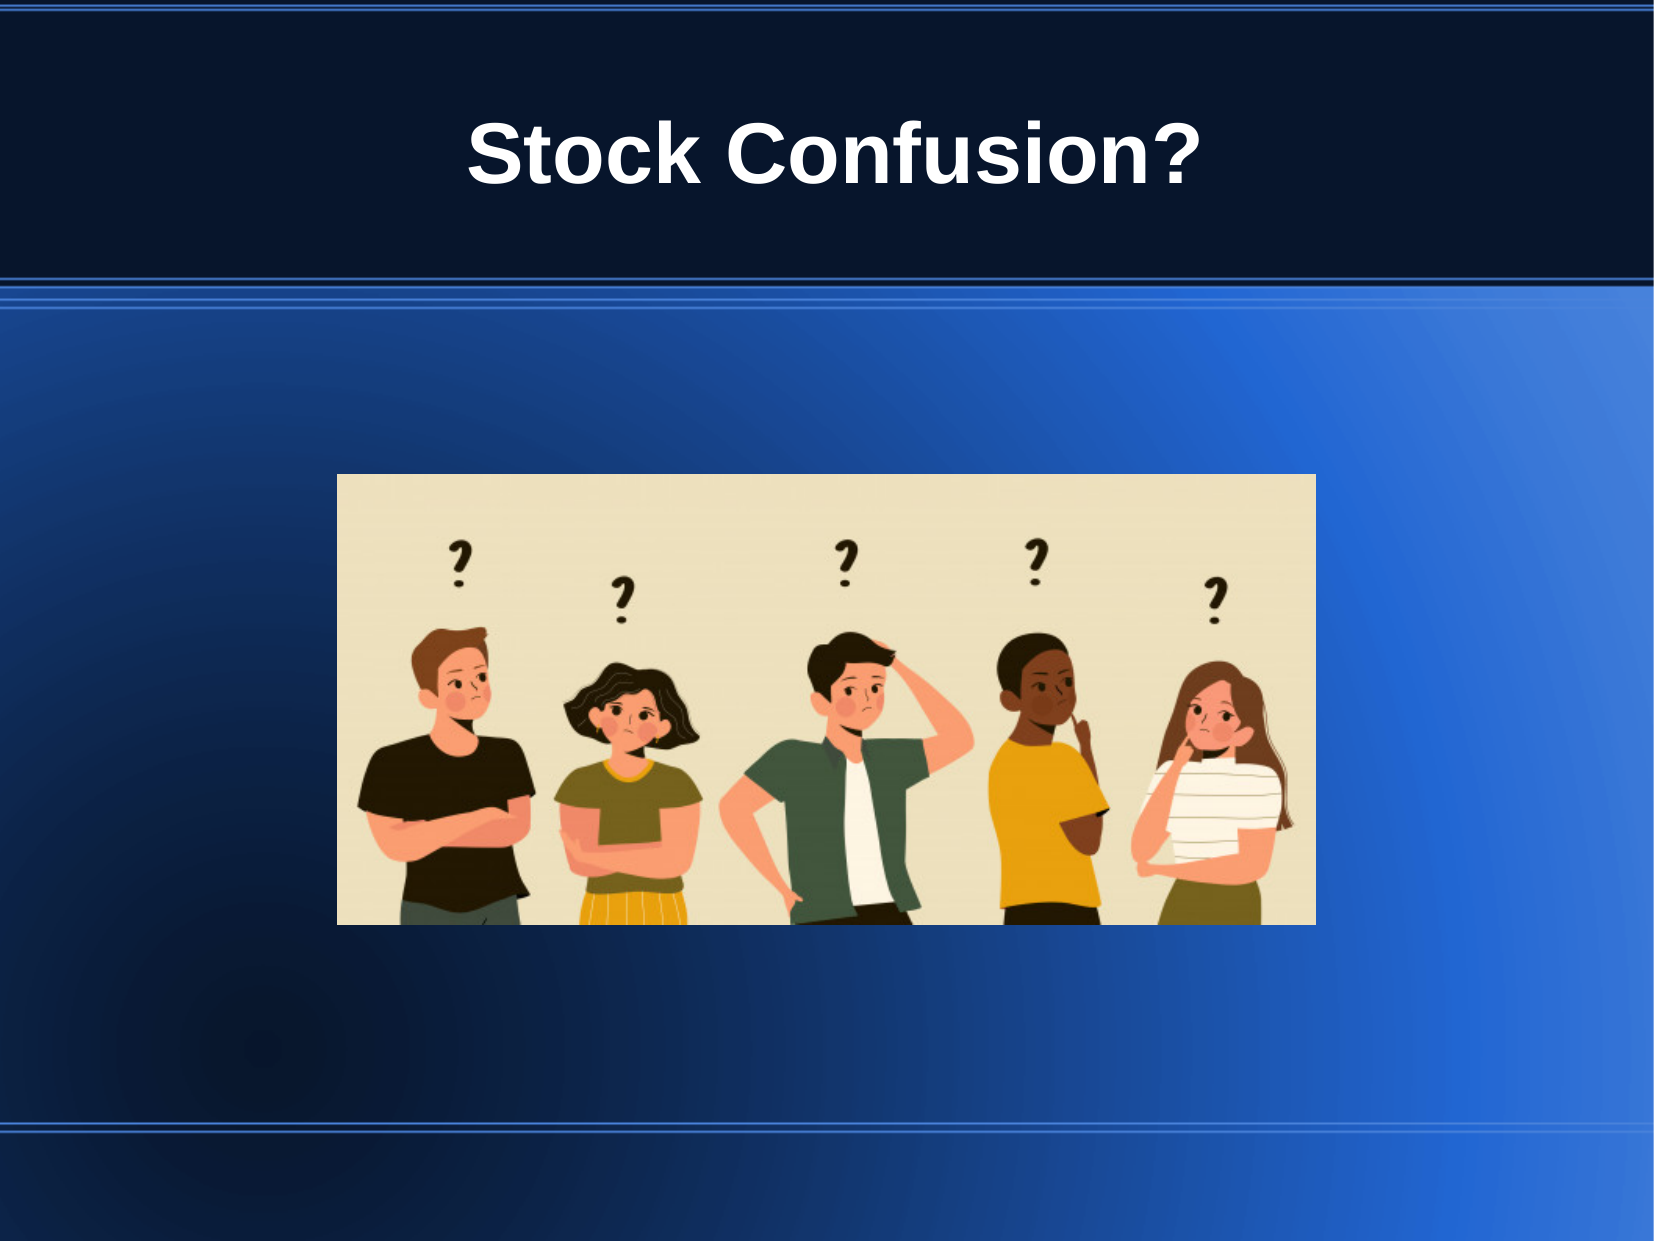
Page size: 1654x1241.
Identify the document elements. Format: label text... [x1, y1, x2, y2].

picture [0, 0, 1654, 1241]
text_box Stock Confusion? [372, 105, 1276, 202]
